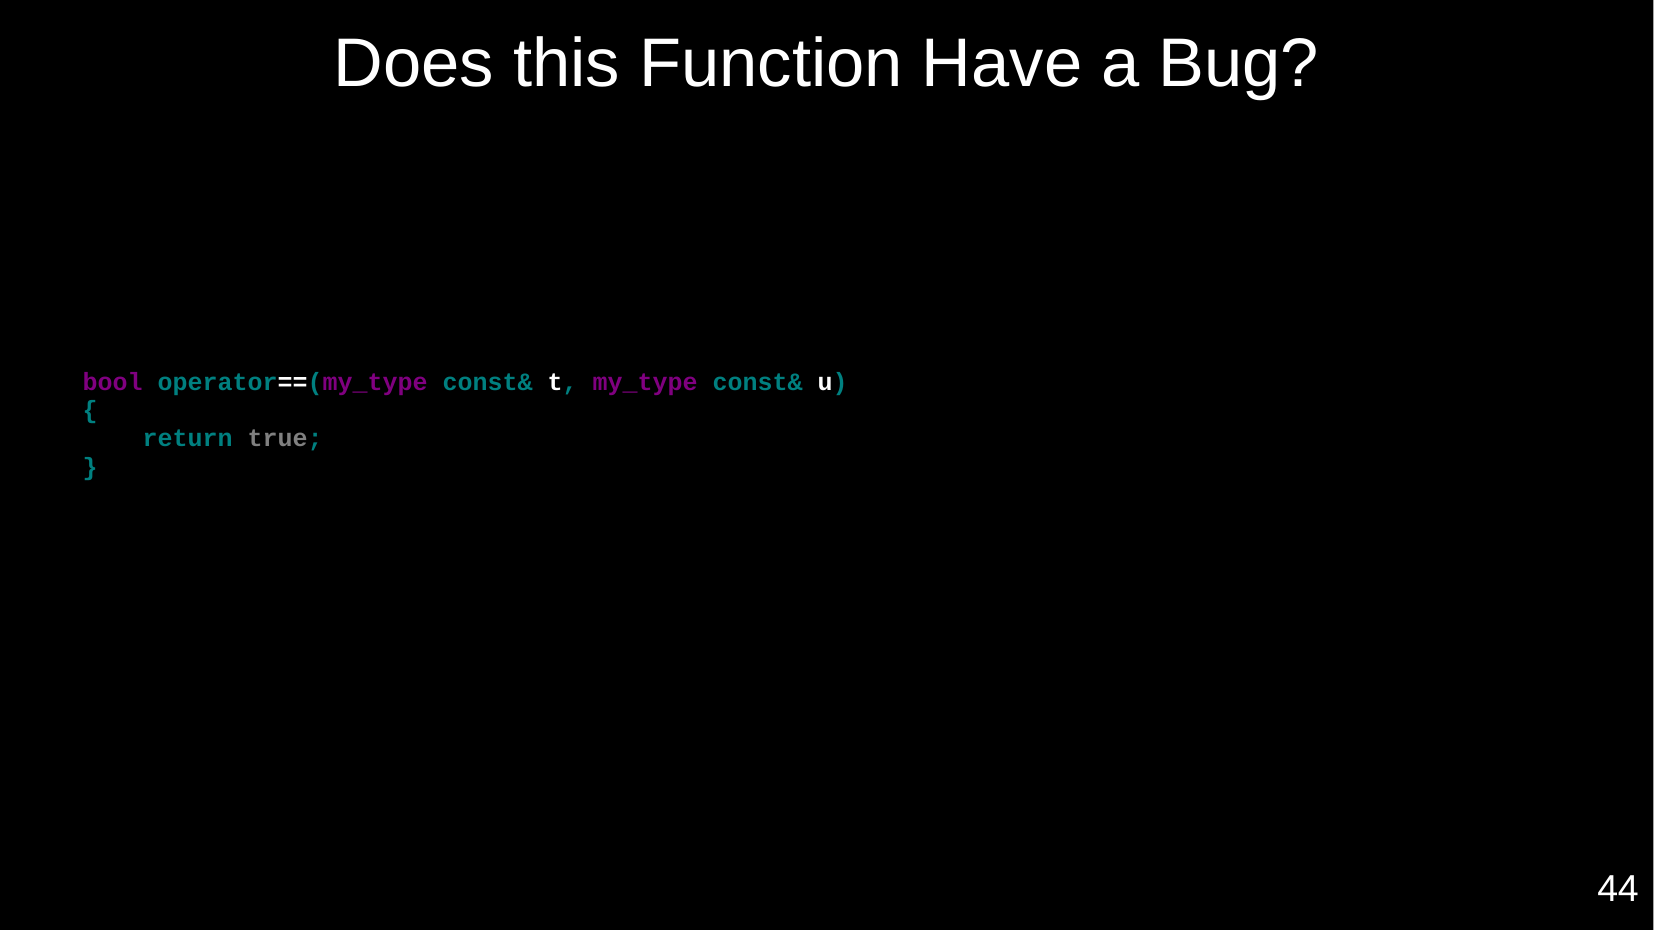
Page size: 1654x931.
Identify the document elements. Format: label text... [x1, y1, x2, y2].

title Does this Function Have a Bug? [82, 4, 1571, 121]
subtitle bool operator==(my_type const& t, my_type const& u) { return true; } [82, 132, 1571, 889]
text_box <number> [1024, 860, 1654, 931]
